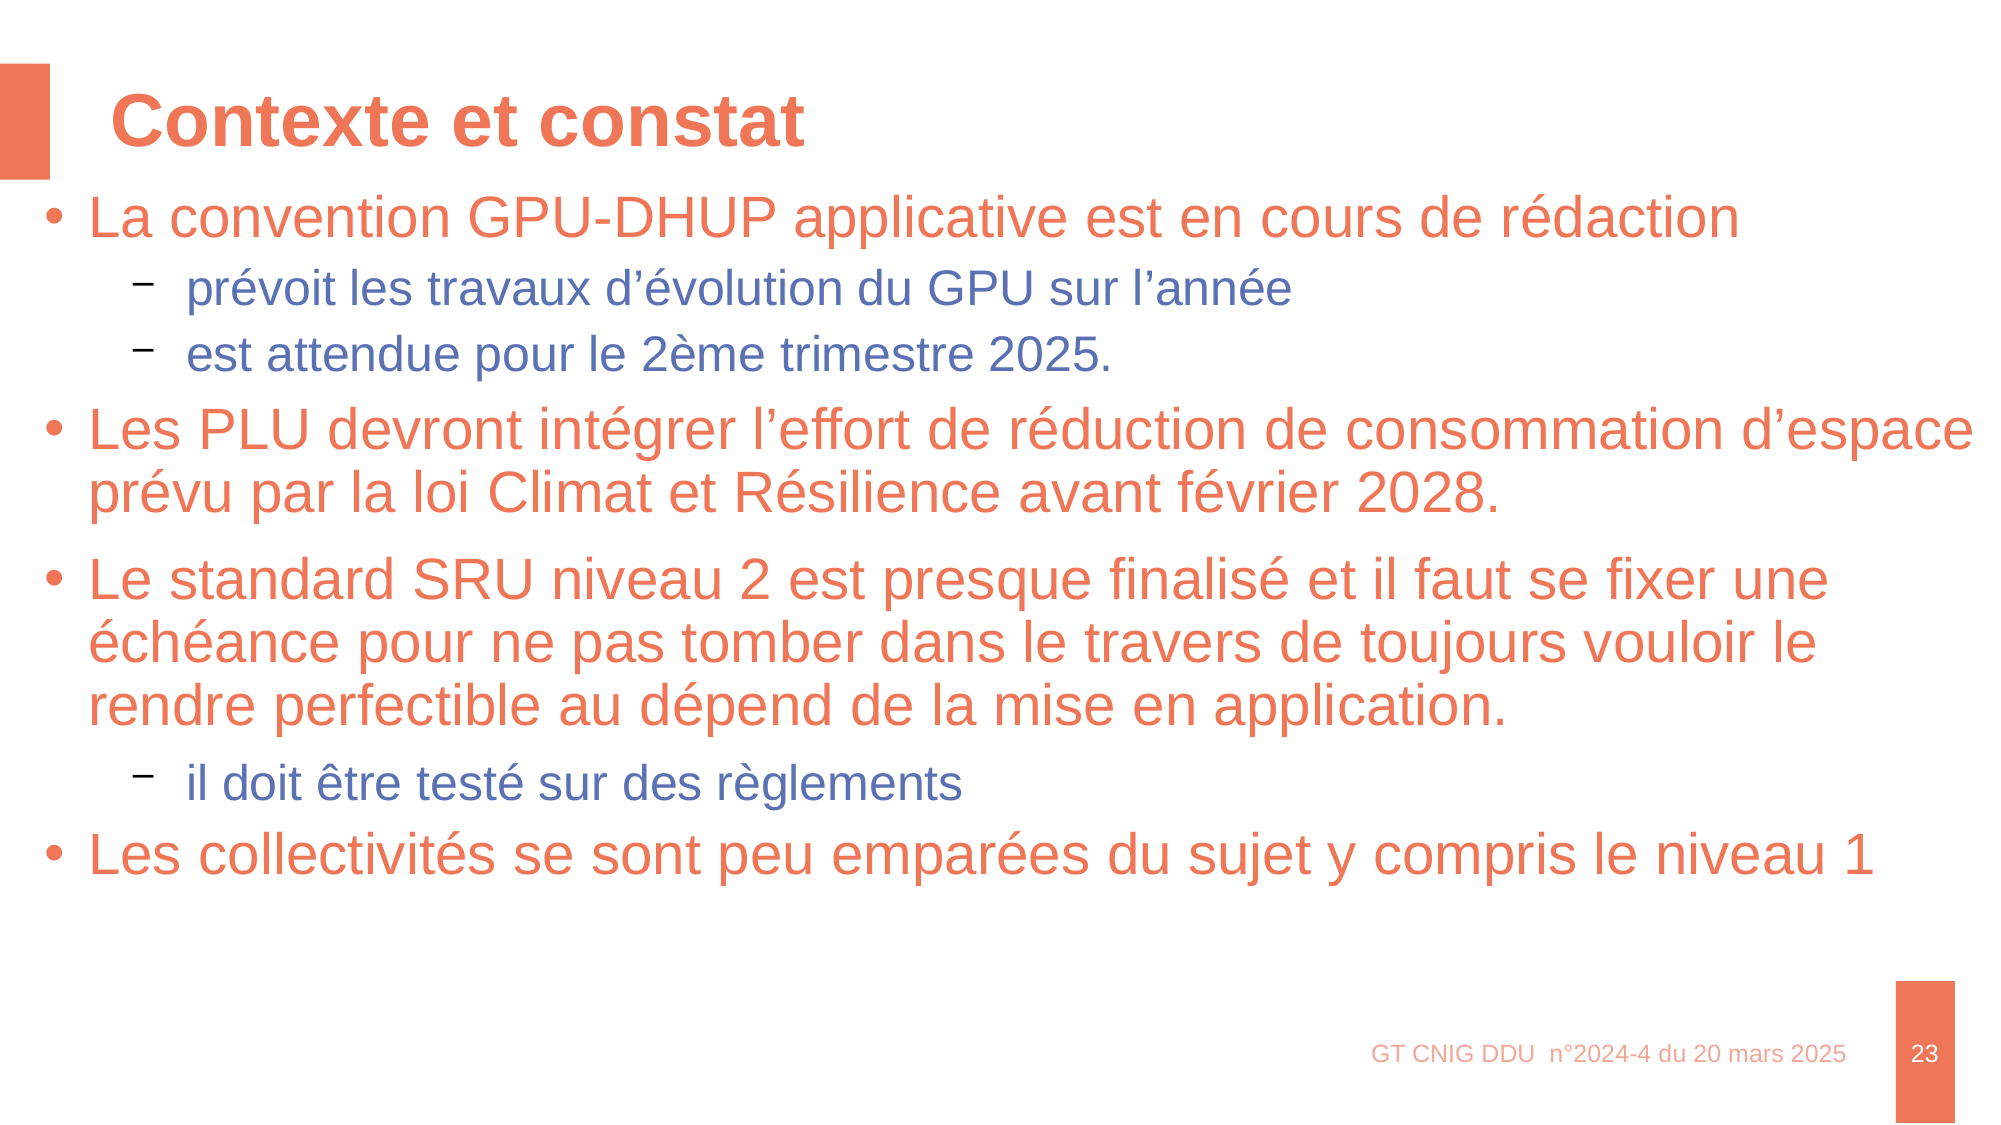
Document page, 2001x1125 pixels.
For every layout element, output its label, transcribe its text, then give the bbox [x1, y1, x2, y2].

title Contexte et constat [74, 70, 1979, 174]
list La convention GPU-DHUP applicative est en cours de rédaction prévoit les travaux d’évolution du GPU sur l’année est attendue pour le 2ème trimestre 2025. Les PLU devront intégrer l’effort de réduction de consommation d’espace prévu par la loi Climat et Résilience avant février 2028. Le standard SRU niveau 2 est presque finalisé et il faut se fixer une échéance pour ne pas tomber dans le travers de toujours vouloir le rendre perfectible au dépend de la mise en application. il doit être testé sur des règlements Les collectivités se sont peu emparées du sujet y compris le niveau 1 [29, 179, 2000, 1004]
